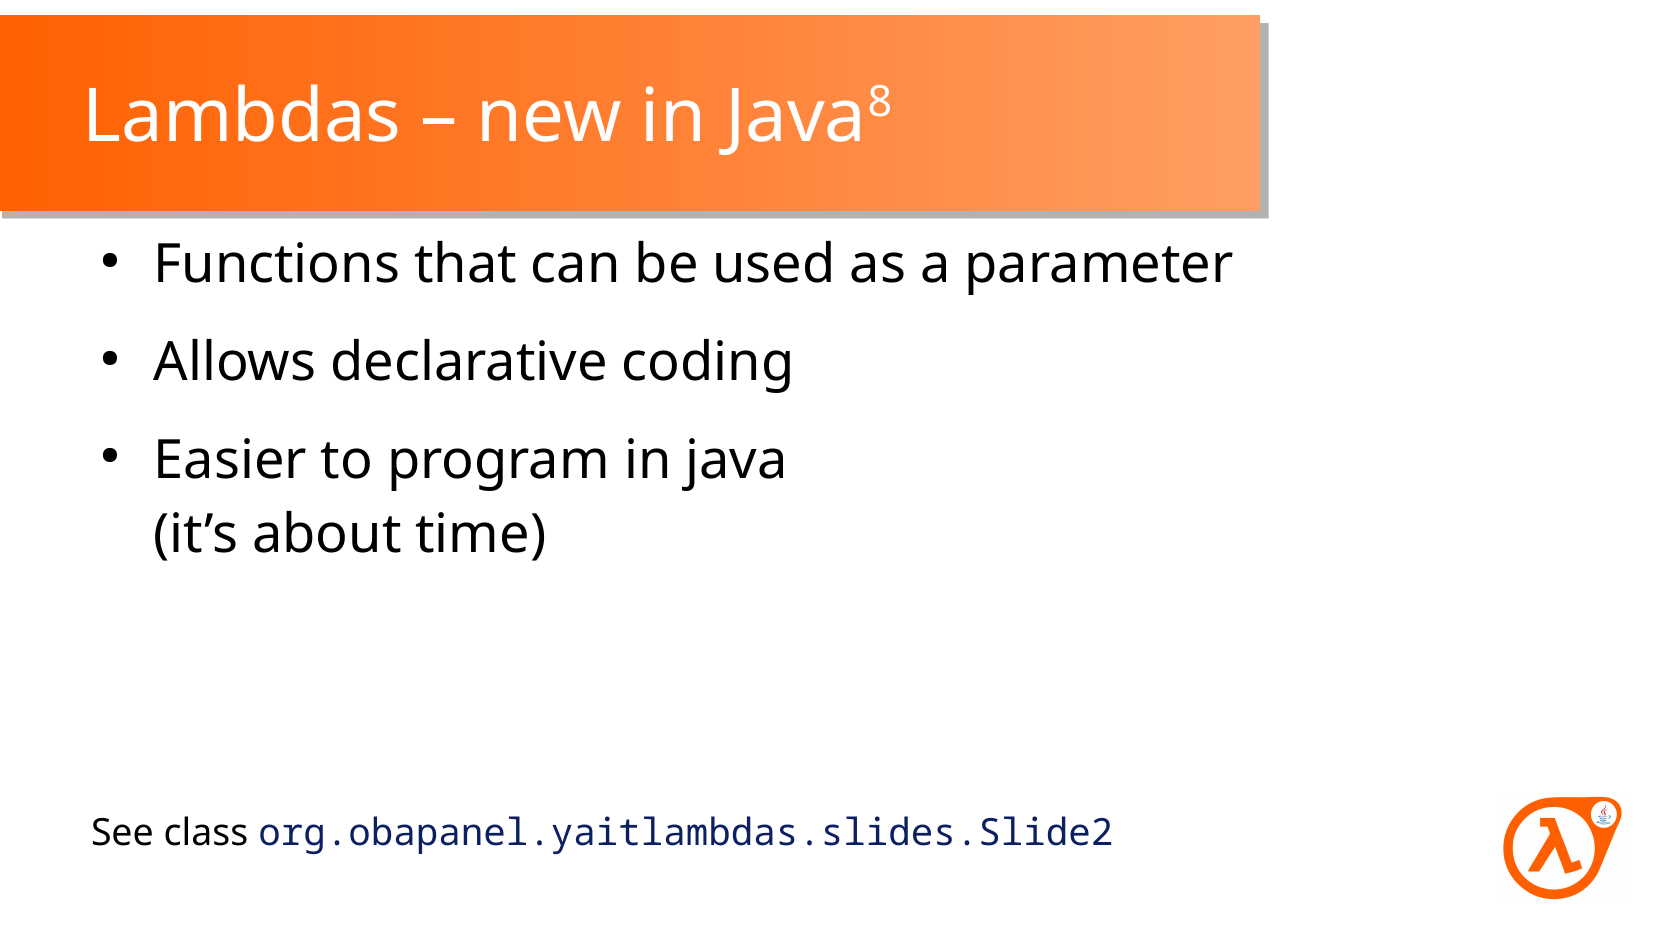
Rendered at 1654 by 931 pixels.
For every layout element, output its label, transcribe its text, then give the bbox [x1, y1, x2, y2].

title Lambdas – new in Java8 [82, 35, 1235, 189]
list Functions that can be used as a parameter Allows declarative coding Easier to program in java (it’s about time) [82, 224, 1571, 764]
picture [1500, 794, 1625, 903]
text_box See class org.obapanel.yaitlambdas.slides.Slide2 [76, 798, 1111, 856]
